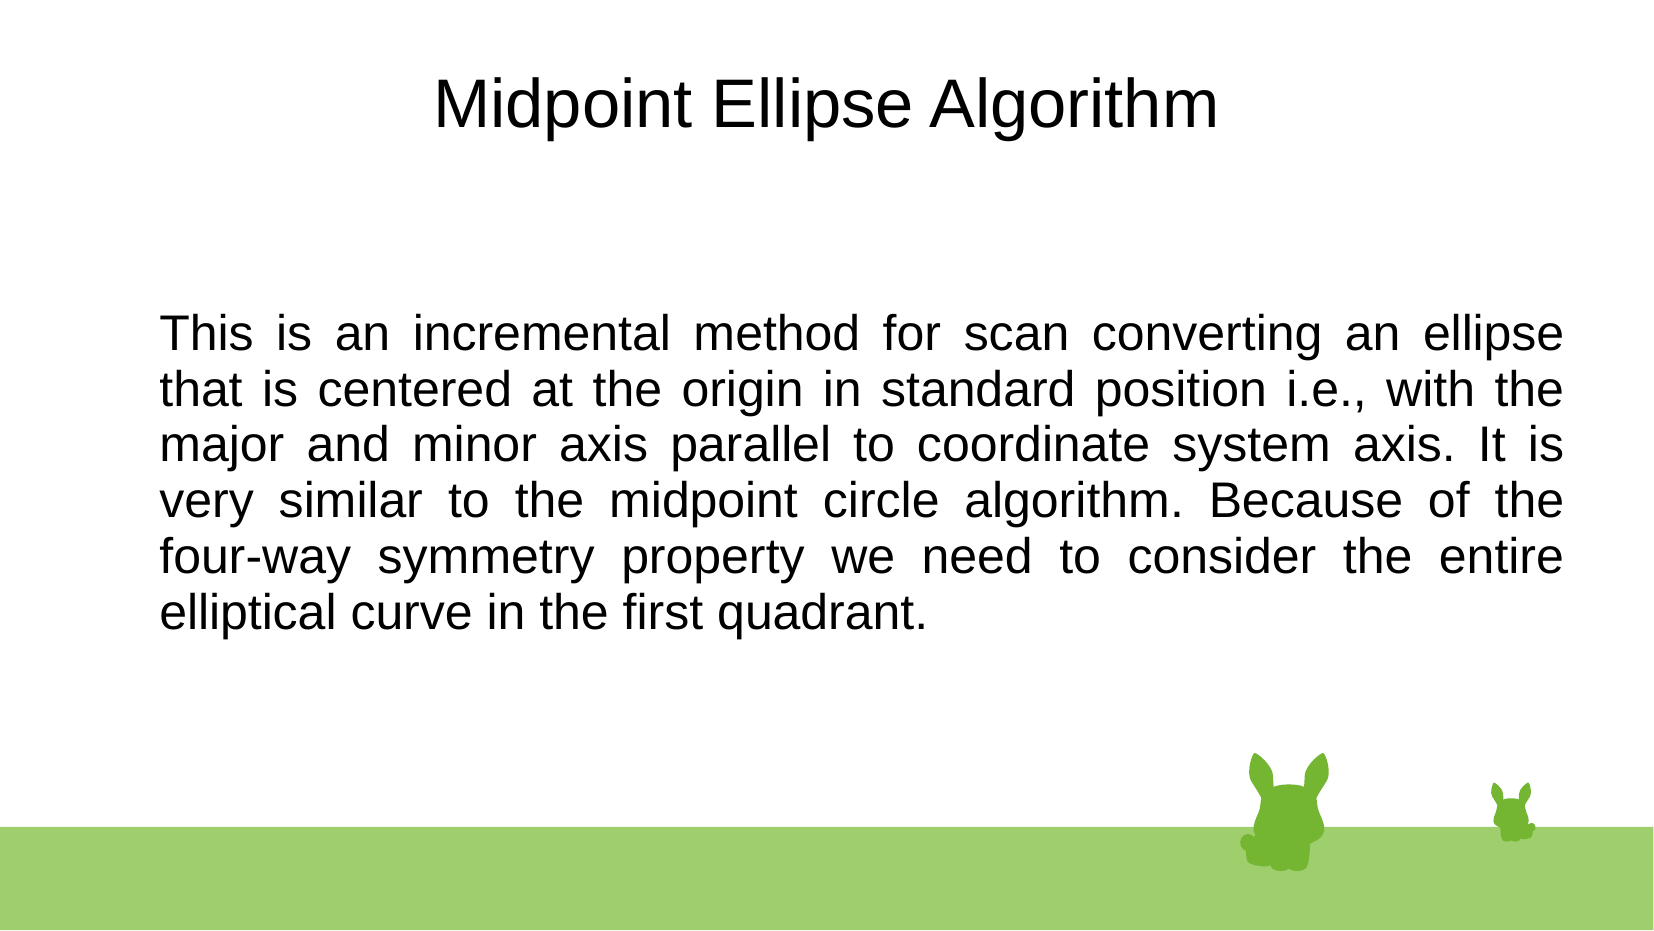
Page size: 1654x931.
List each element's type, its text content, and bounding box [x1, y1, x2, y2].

list This is an incremental method for scan converting an ellipse that is centered at the origin in standard position i.e., with the major and minor axis parallel to coordinate system axis. It is very similar to the midpoint circle algorithm. Because of the four-way symmetry property we need to consider the entire elliptical curve in the first quadrant. [88, 206, 1565, 739]
title Midpoint Ellipse Algorithm [88, 29, 1565, 178]
